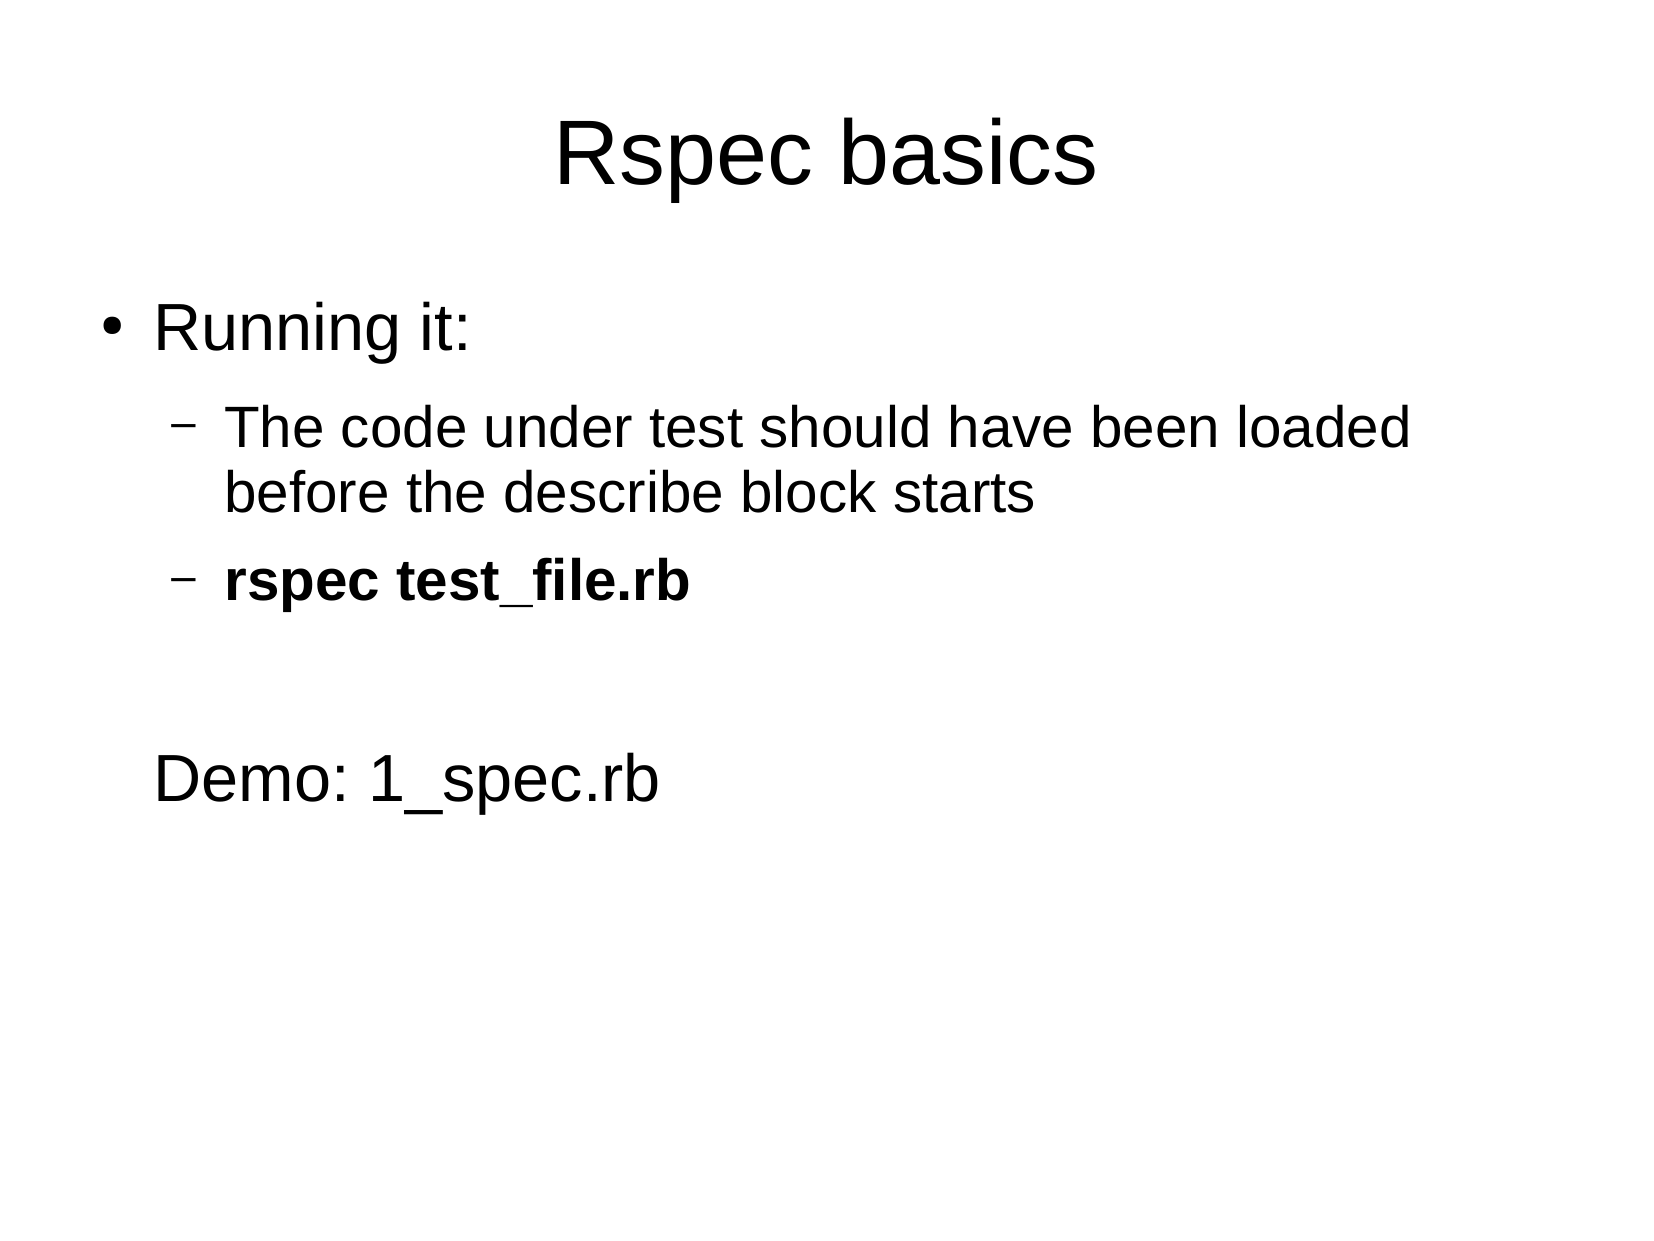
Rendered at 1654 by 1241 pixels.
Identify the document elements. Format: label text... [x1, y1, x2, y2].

list Running it: The code under test should have been loaded before the describe block starts rspec test_file.rb Demo: 1_spec.rb [82, 290, 1571, 1109]
title Rspec basics [82, 49, 1571, 257]
